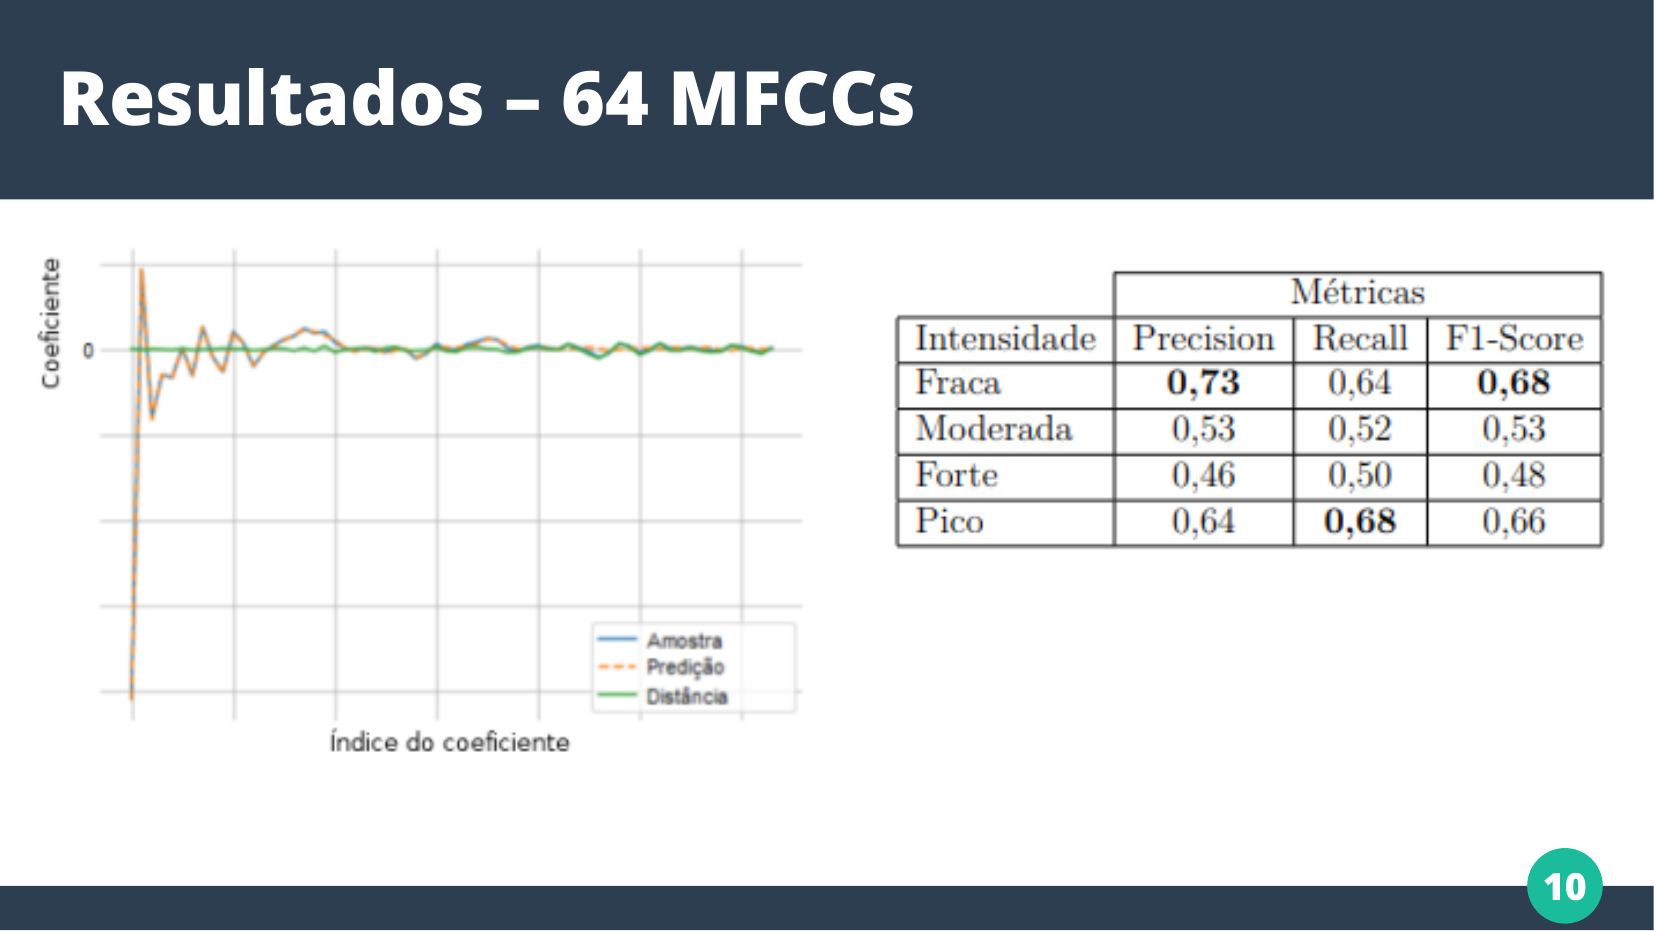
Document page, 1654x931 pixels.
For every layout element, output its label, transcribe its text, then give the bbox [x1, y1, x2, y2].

picture [29, 223, 822, 768]
picture [884, 265, 1621, 562]
title Resultados – 64 MFCCs [59, 37, 1595, 156]
